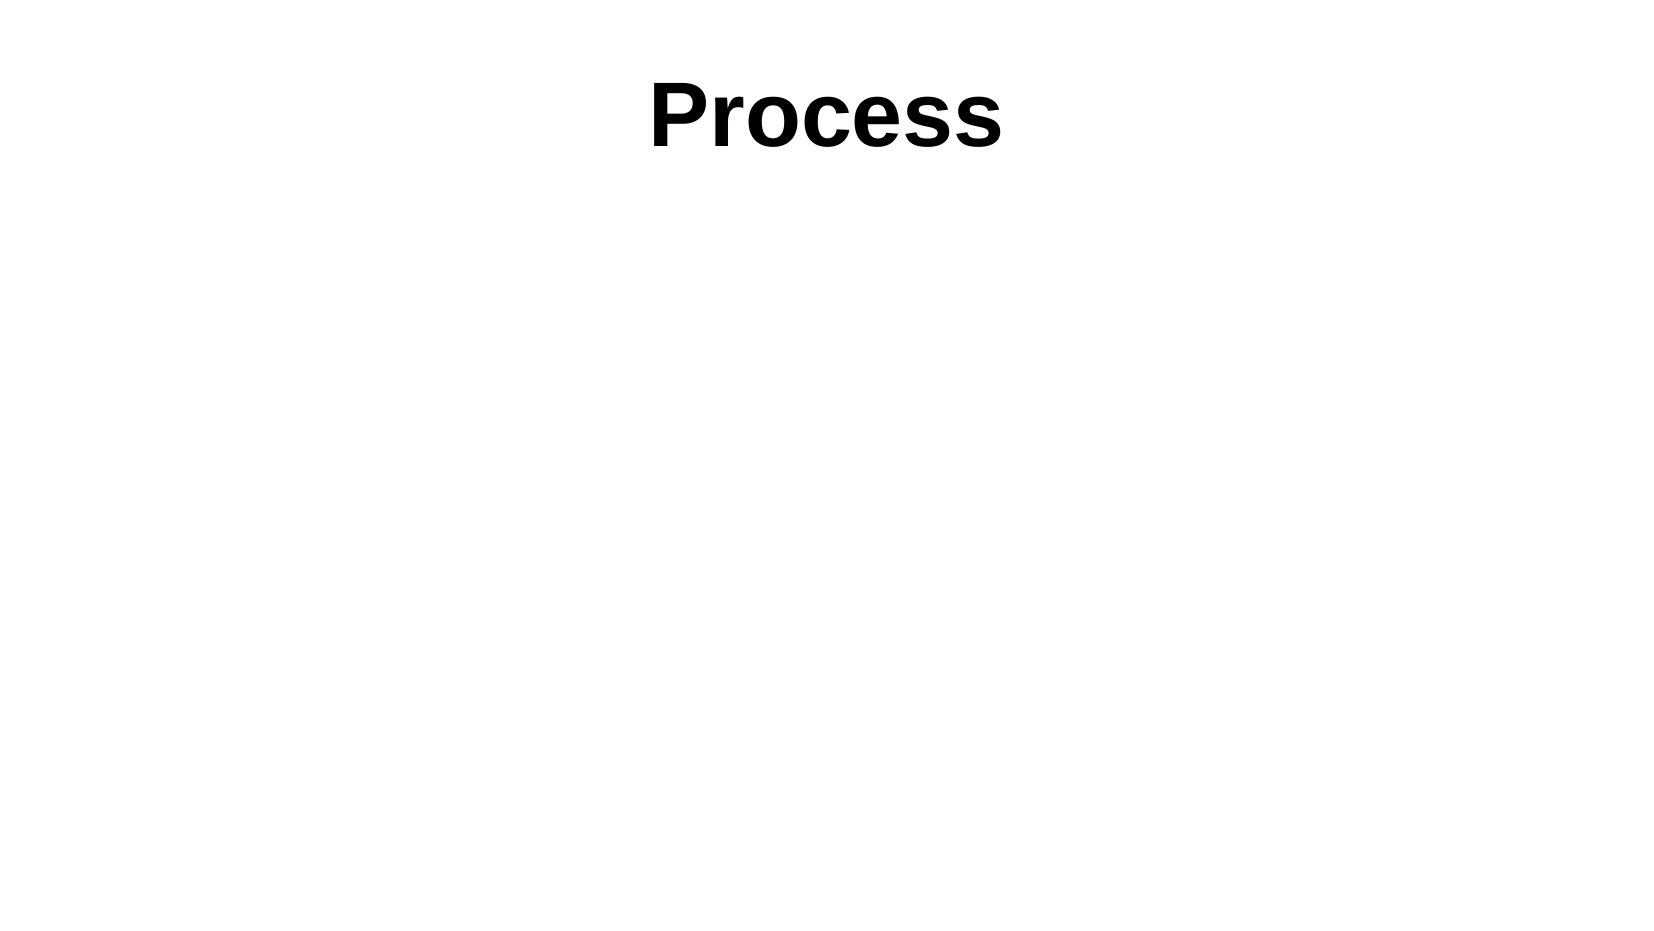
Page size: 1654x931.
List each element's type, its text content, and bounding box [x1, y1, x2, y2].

title Process [82, 37, 1571, 193]
